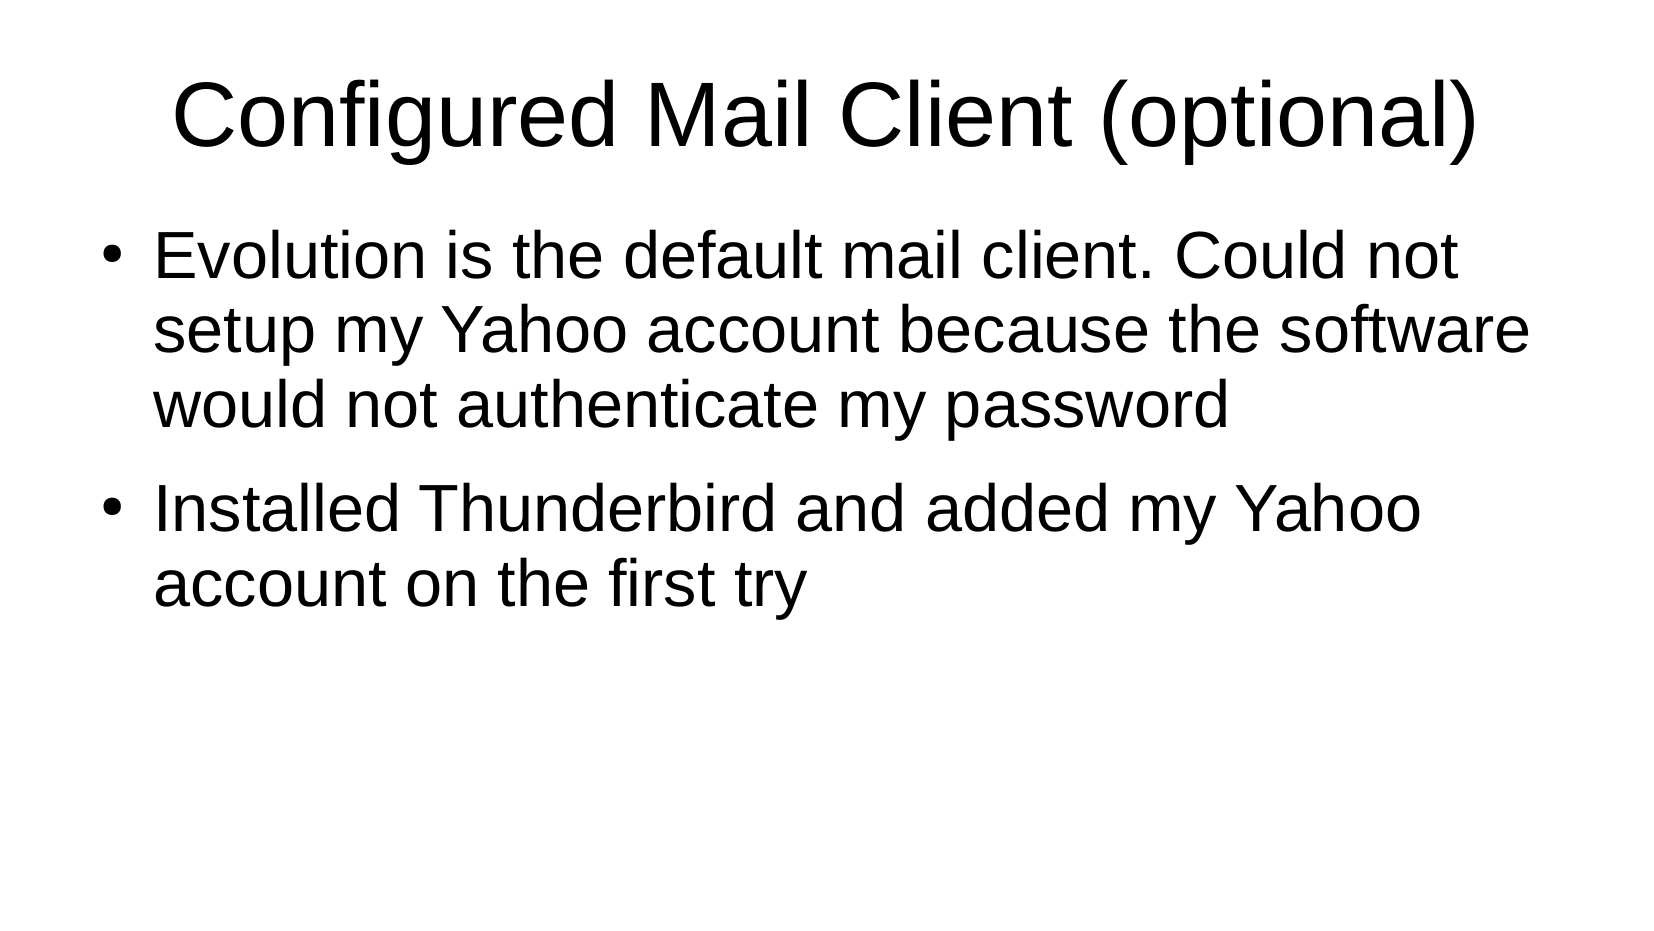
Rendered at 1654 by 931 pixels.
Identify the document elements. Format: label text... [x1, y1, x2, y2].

list Evolution is the default mail client. Could not setup my Yahoo account because the software would not authenticate my password Installed Thunderbird and added my Yahoo account on the first try [82, 217, 1571, 758]
title Configured Mail Client (optional) [82, 37, 1571, 193]
